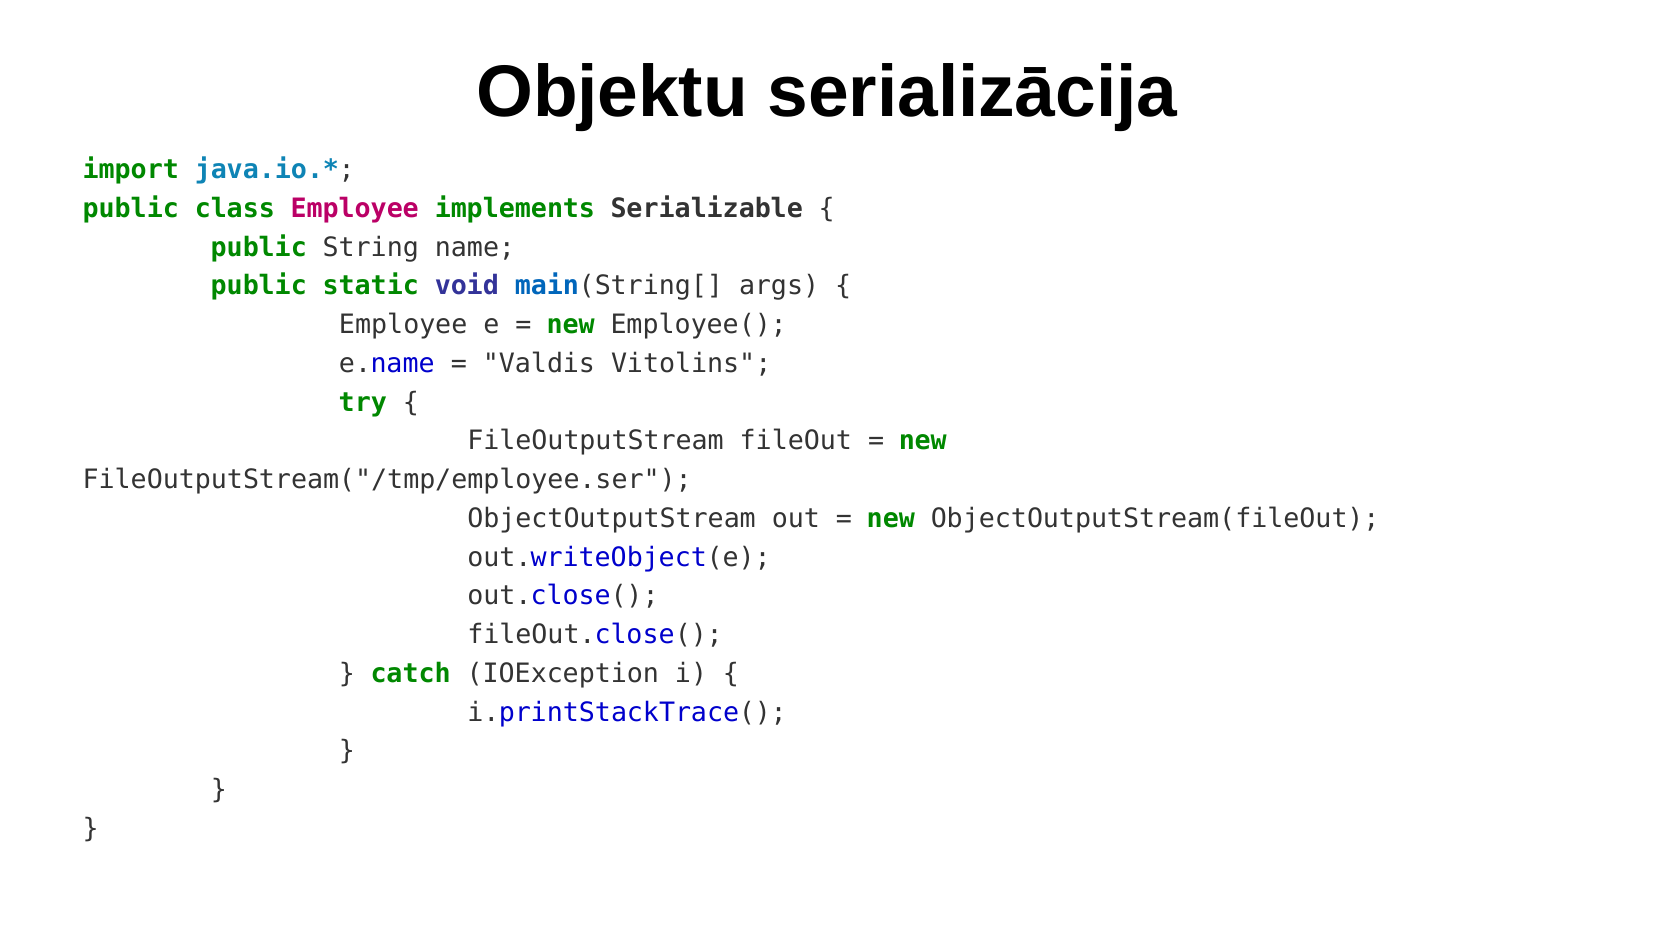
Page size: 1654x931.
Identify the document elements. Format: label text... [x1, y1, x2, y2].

title Objektu serializācija [82, 37, 1571, 147]
list import java.io.*; public class Employee implements Serializable { public String name; public static void main(String[] args) { Employee e = new Employee(); e.name = "Valdis Vitolins"; try { FileOutputStream fileOut = new FileOutputStream("/tmp/employee.ser"); ObjectOutputStream out = new ObjectOutputStream(fileOut); out.writeObject(e); out.close(); fileOut.close(); } catch (IOException i) { i.printStackTrace(); } } } [82, 146, 1538, 889]
